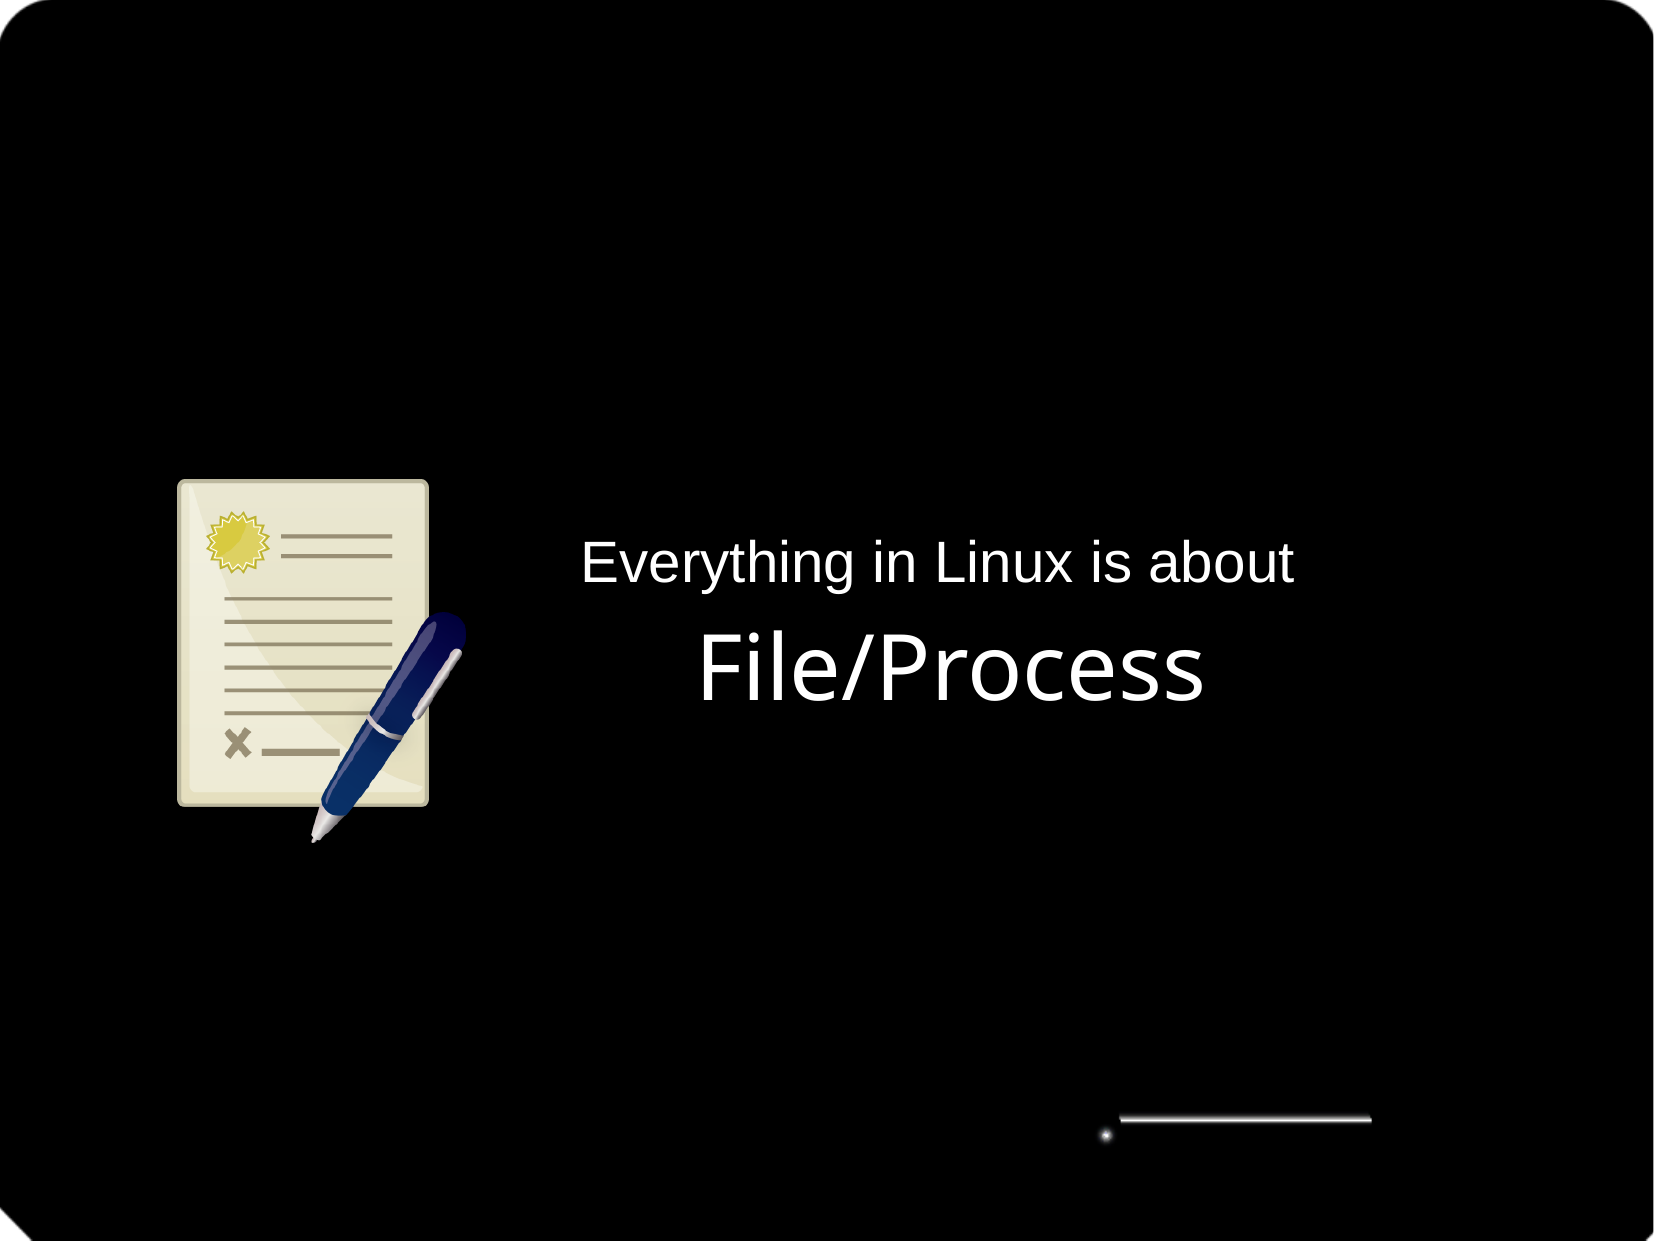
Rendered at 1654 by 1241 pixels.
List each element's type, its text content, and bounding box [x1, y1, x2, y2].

title Everything in Linux is about File/Process [466, 510, 1654, 718]
picture [0, 0, 1654, 1241]
